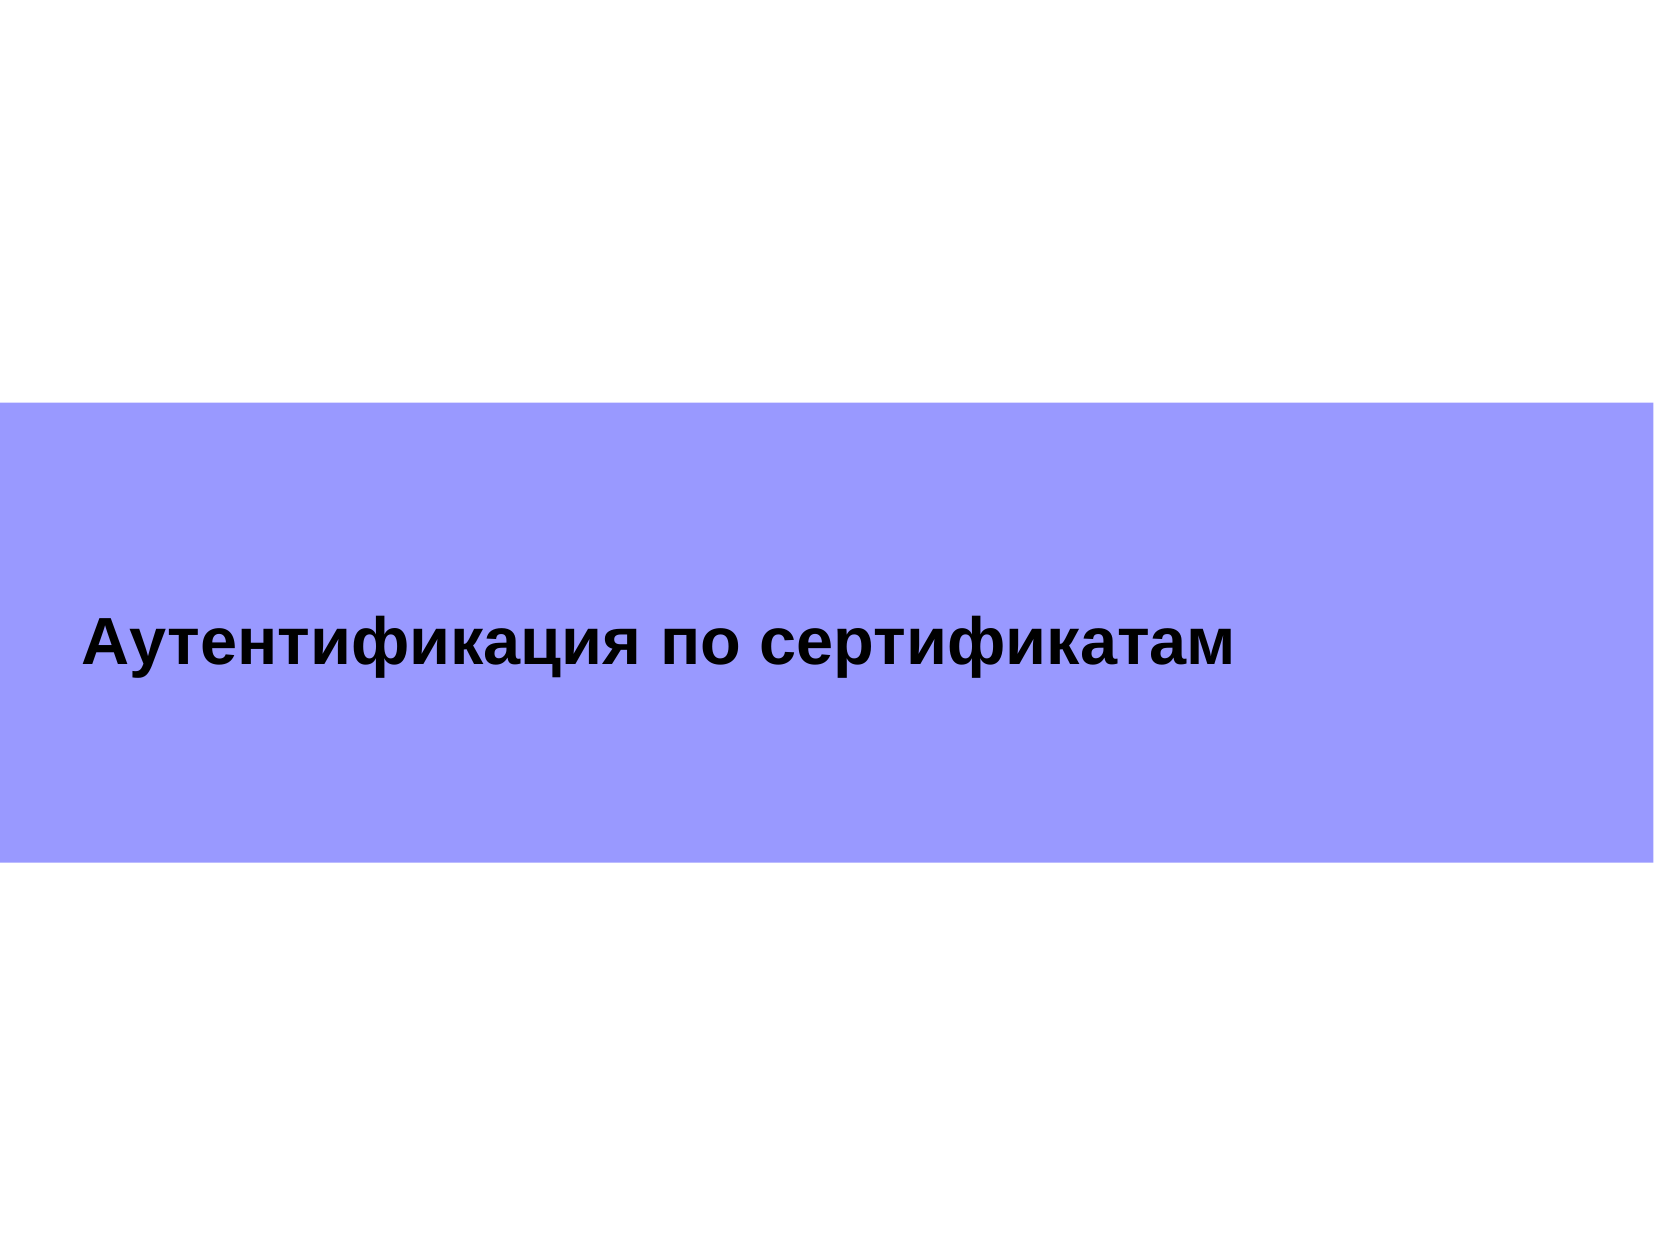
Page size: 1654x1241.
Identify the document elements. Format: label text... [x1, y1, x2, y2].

text_box Аутентификация по сертификатам [67, 600, 1530, 772]
